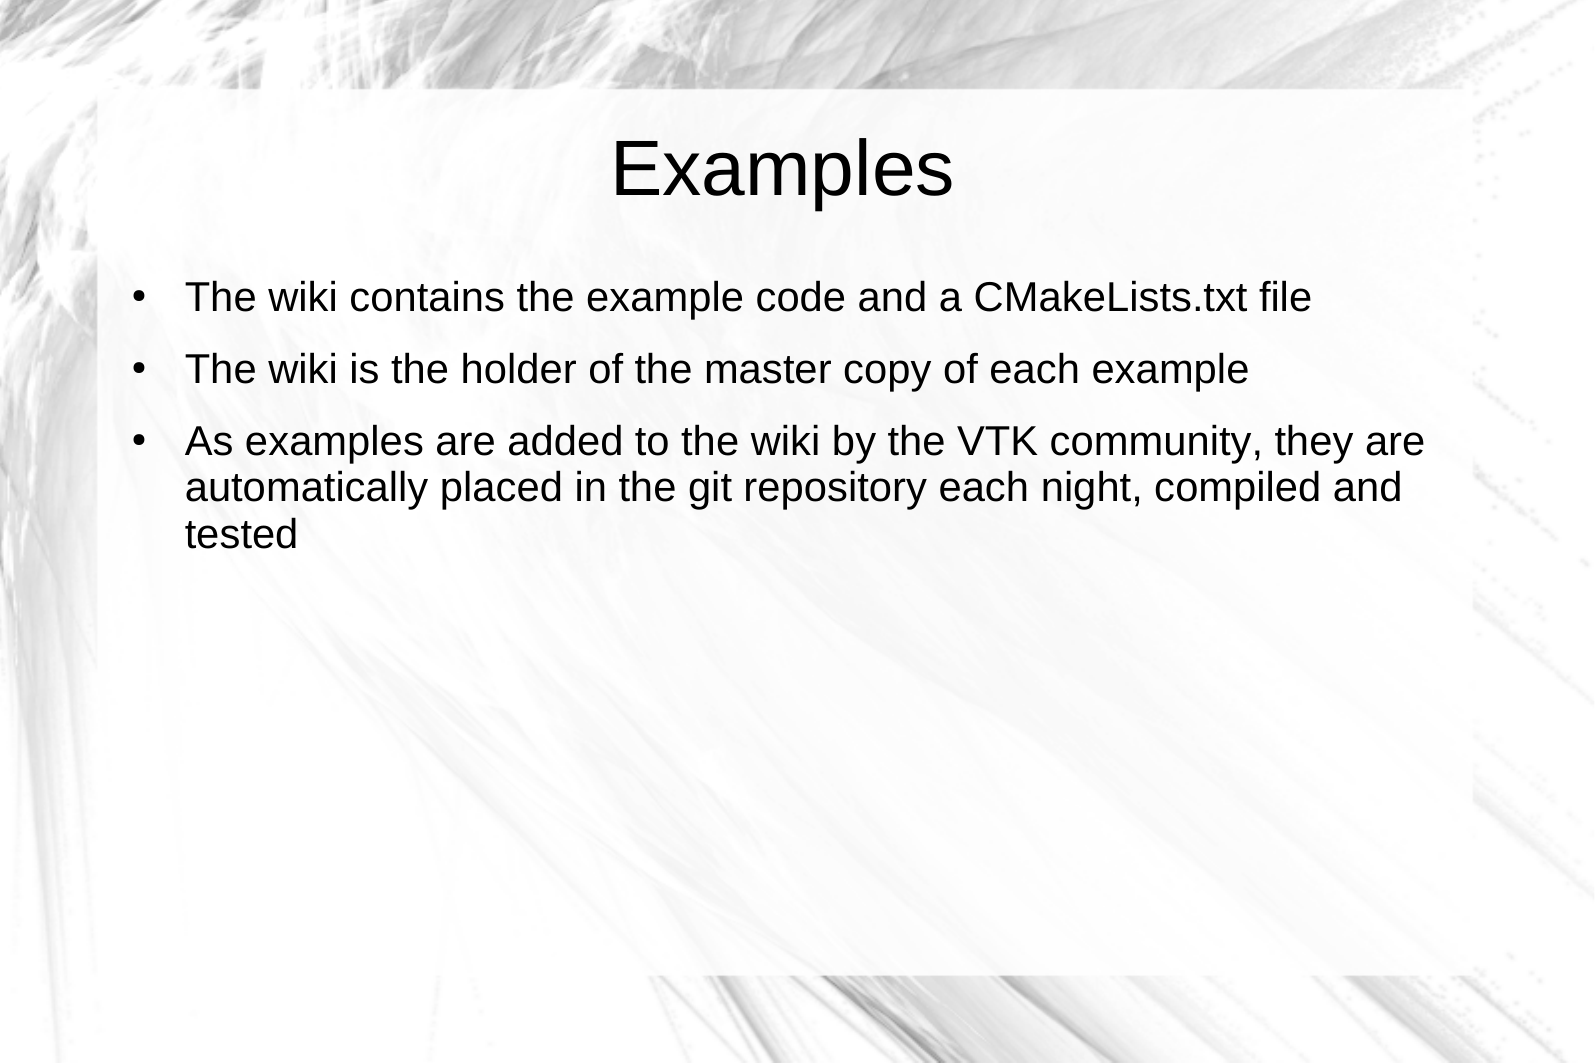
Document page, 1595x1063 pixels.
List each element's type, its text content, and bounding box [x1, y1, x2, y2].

list The wiki contains the example code and a CMakeLists.txt file The wiki is the holder of the master copy of each example As examples are added to the wiki by the VTK community, they are automatically placed in the git repository each night, compiled and tested [113, 274, 1515, 810]
picture [0, 0, 1595, 1063]
title Examples [113, 96, 1453, 241]
